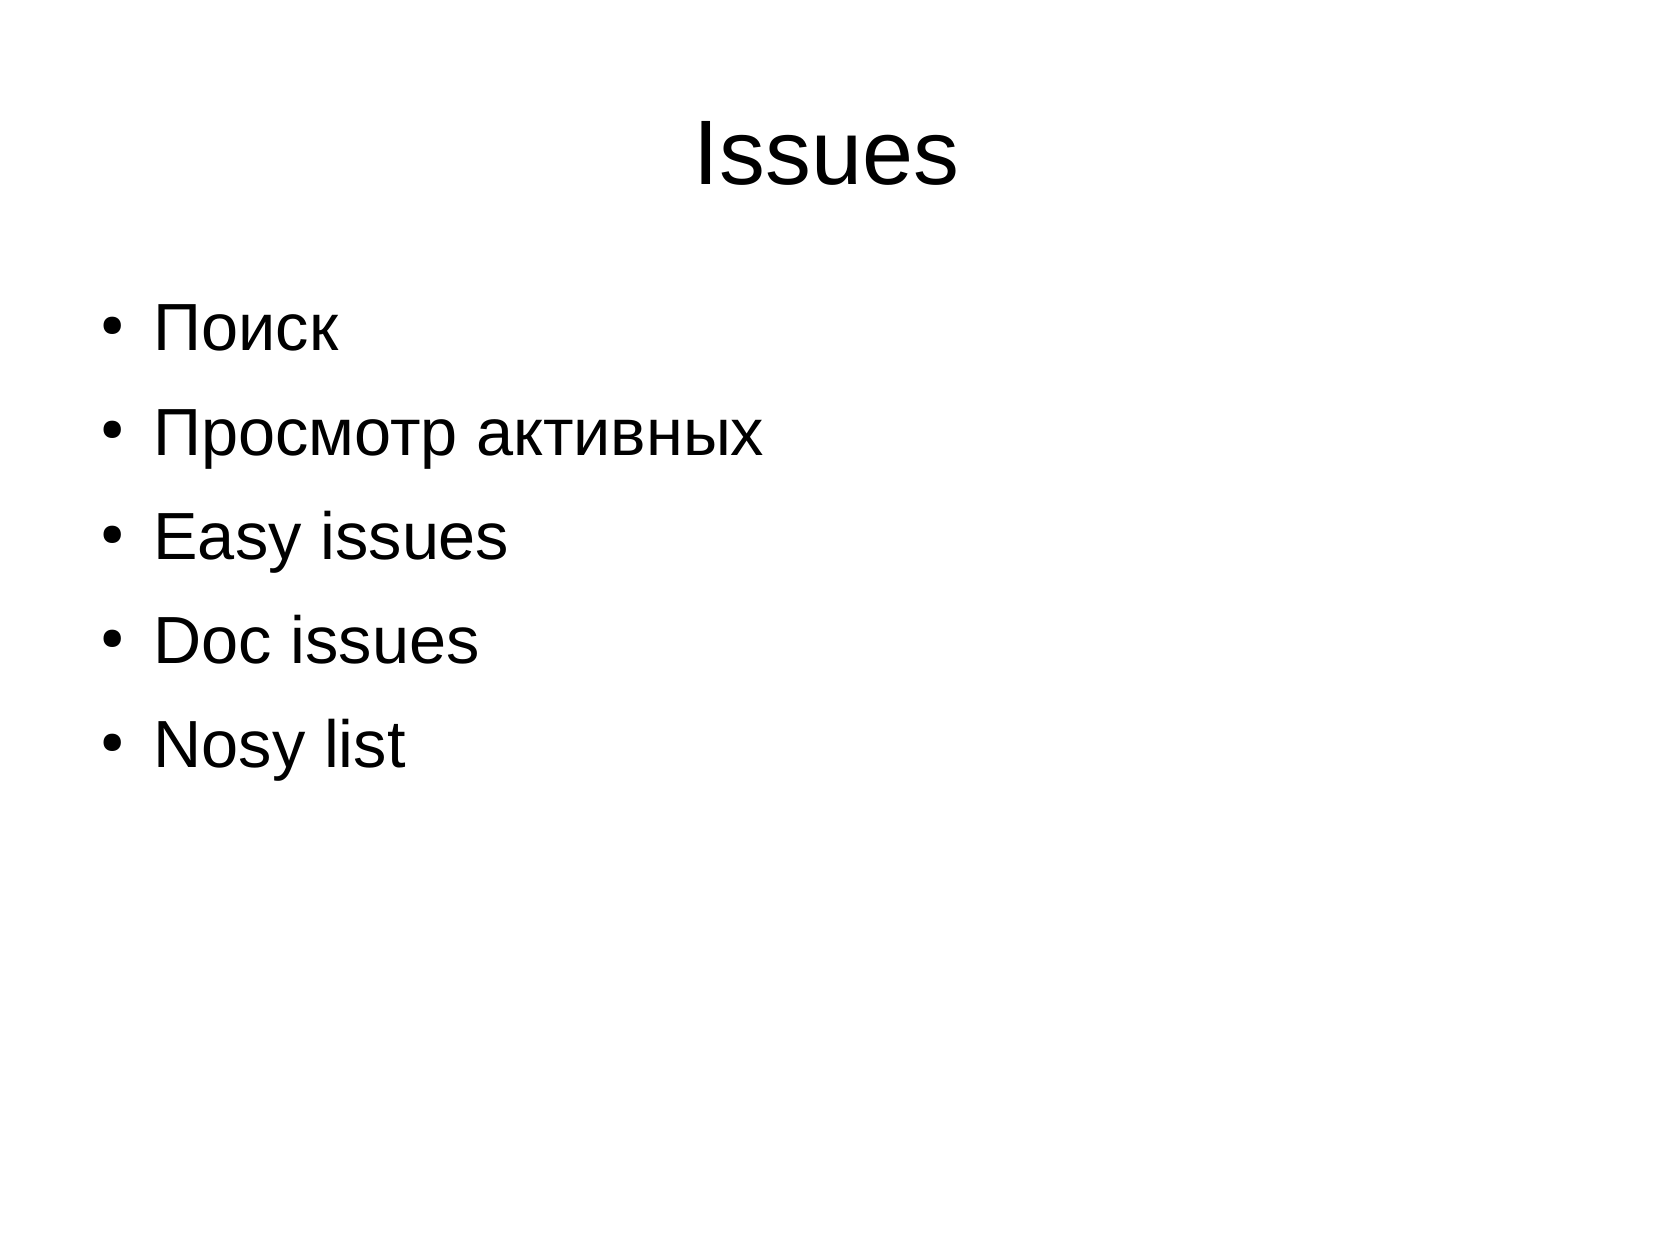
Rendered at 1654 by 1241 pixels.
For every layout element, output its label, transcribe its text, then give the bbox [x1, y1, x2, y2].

list Поиск Просмотр активных Easy issues Doc issues Nosy list [82, 290, 1571, 1010]
title Issues [82, 49, 1571, 257]
